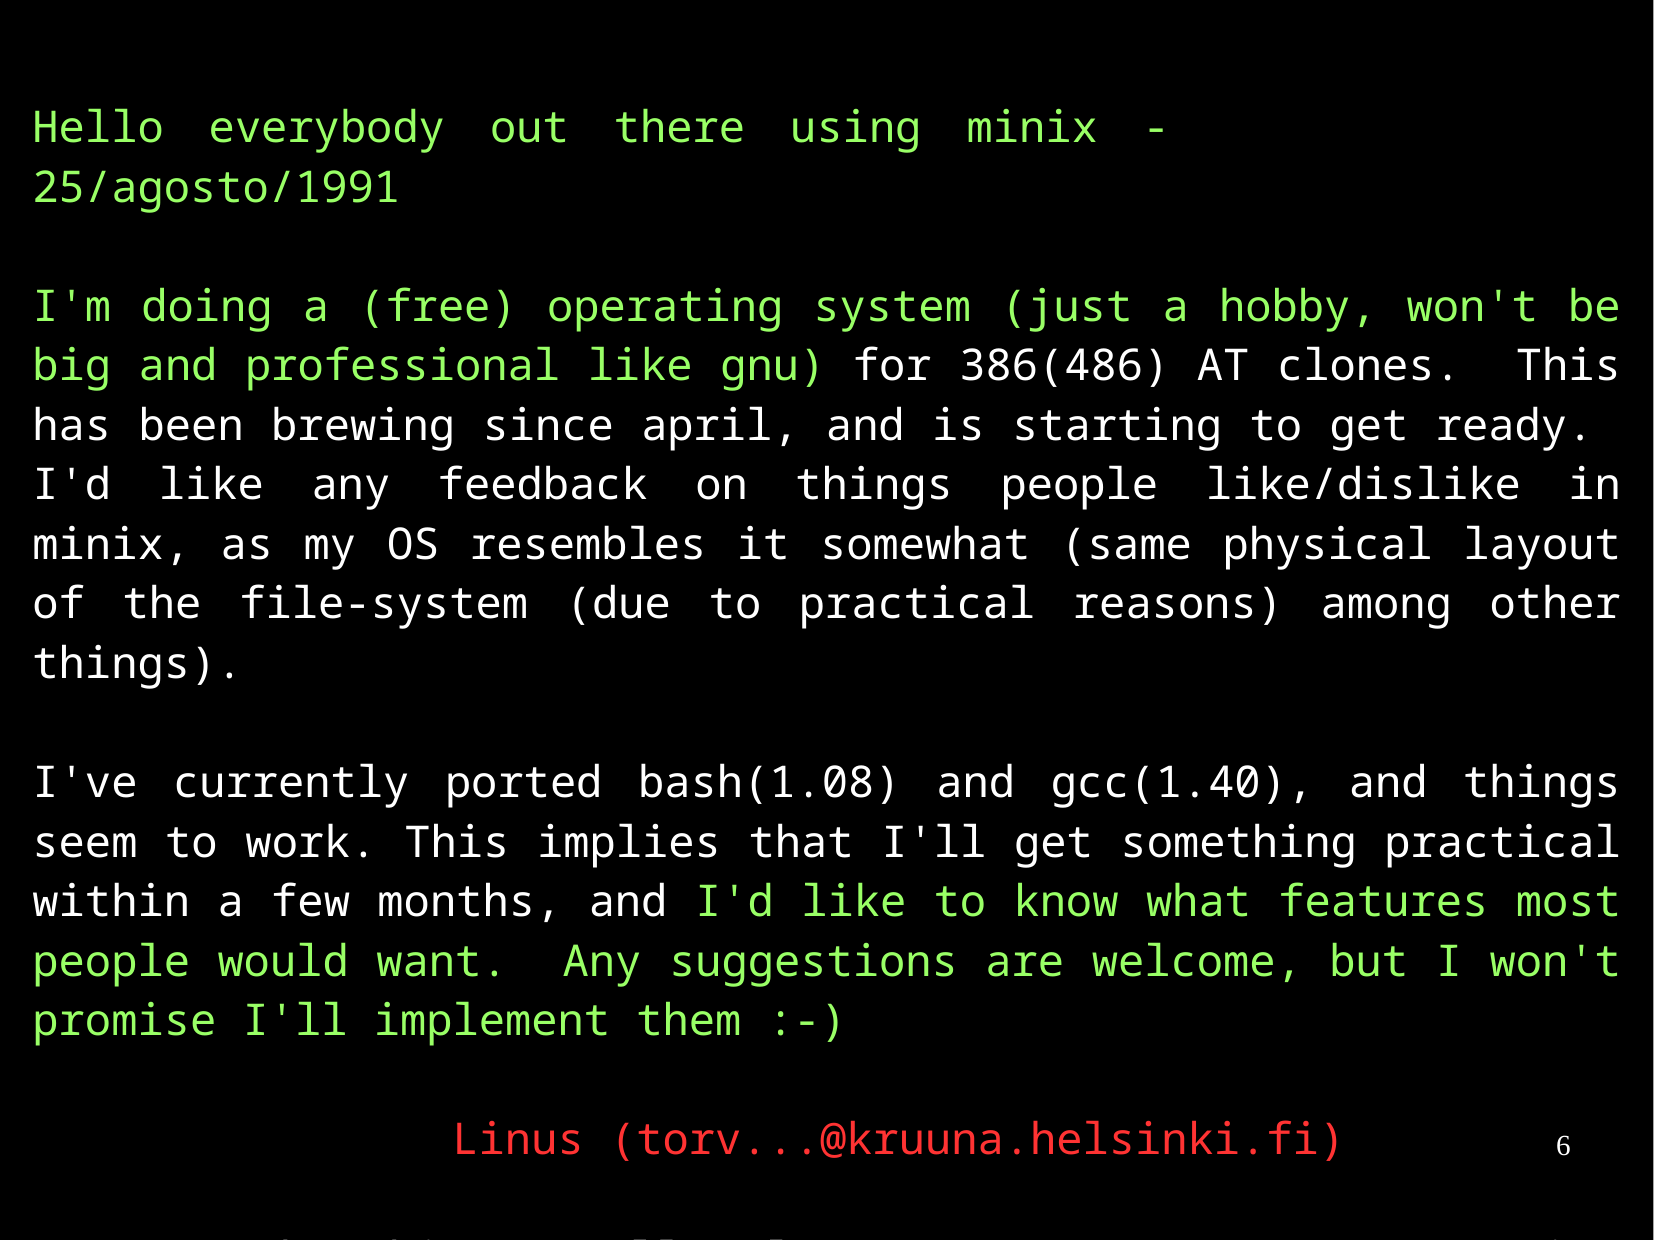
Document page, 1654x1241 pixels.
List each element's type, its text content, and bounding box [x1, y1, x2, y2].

text_box Hello everybody out there using minix - 25/agosto/1991 I'm doing a (free) operating system (just a hobby, won't be big and professional like gnu) for 386(486) AT clones. This has been brewing since april, and is starting to get ready. I'd like any feedback on things people like/dislike in minix, as my OS resembles it somewhat (same physical layout of the file-system (due to practical reasons) among other things). I've currently ported bash(1.08) and gcc(1.40), and things seem to work. This implies that I'll get something practical within a few months, and I'd like to know what features most people would want. Any suggestions are welcome, but I won't promise I'll implement them :-) Linus (torv...@kruuna.helsinki.fi) PS. To make things really clear - yes I can run gcc on it, and bash, and most of the gnu [bin/file] utilities, but it's not very debugged, and the library is really minimal. It doesn't even support floppy-disks yet. It won't be ready for distribution for a couple of months. Even then it probably won't be able to do much more than minix, and much less in some respects. It will be free though (probably under gnu-license or similar) [17, 88, 1636, 1080]
